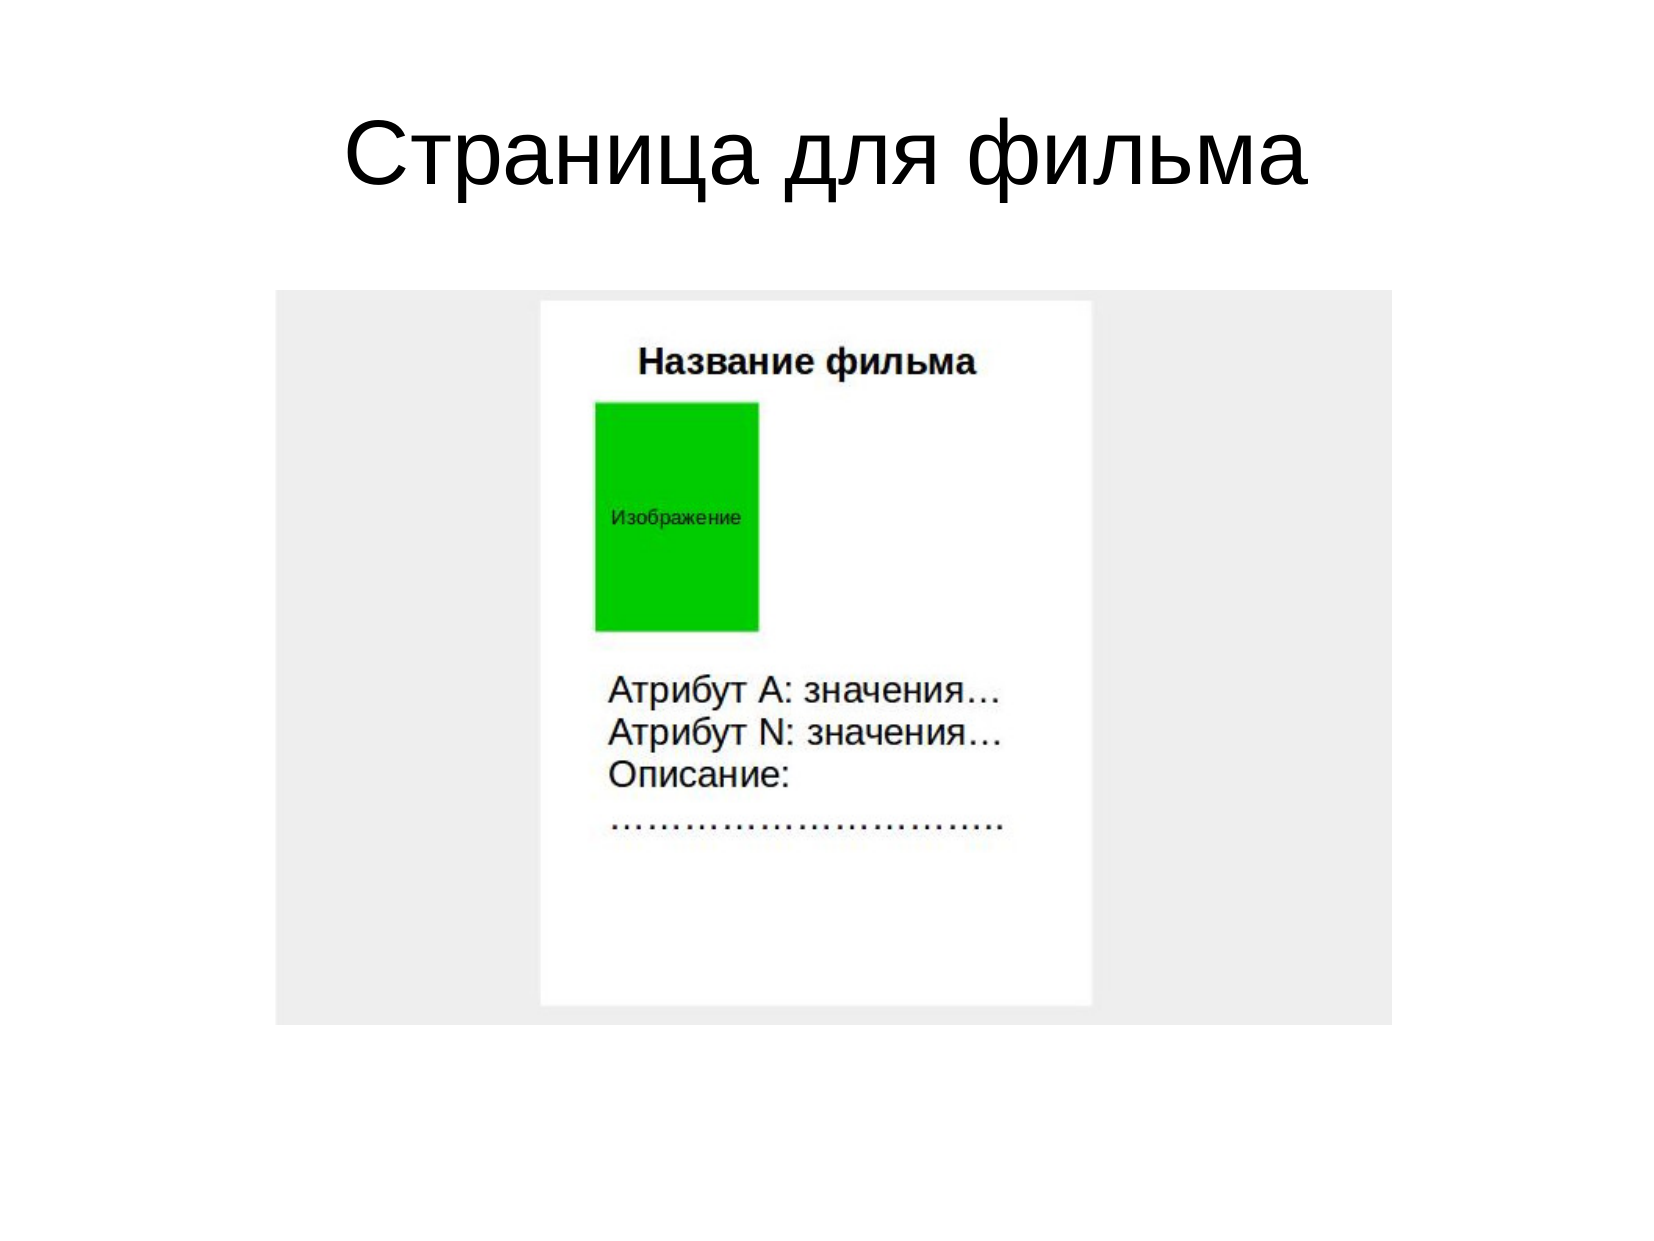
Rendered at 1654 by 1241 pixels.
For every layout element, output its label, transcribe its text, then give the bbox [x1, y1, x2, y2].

title Страница для фильма [82, 49, 1571, 257]
picture [275, 290, 1392, 1026]
